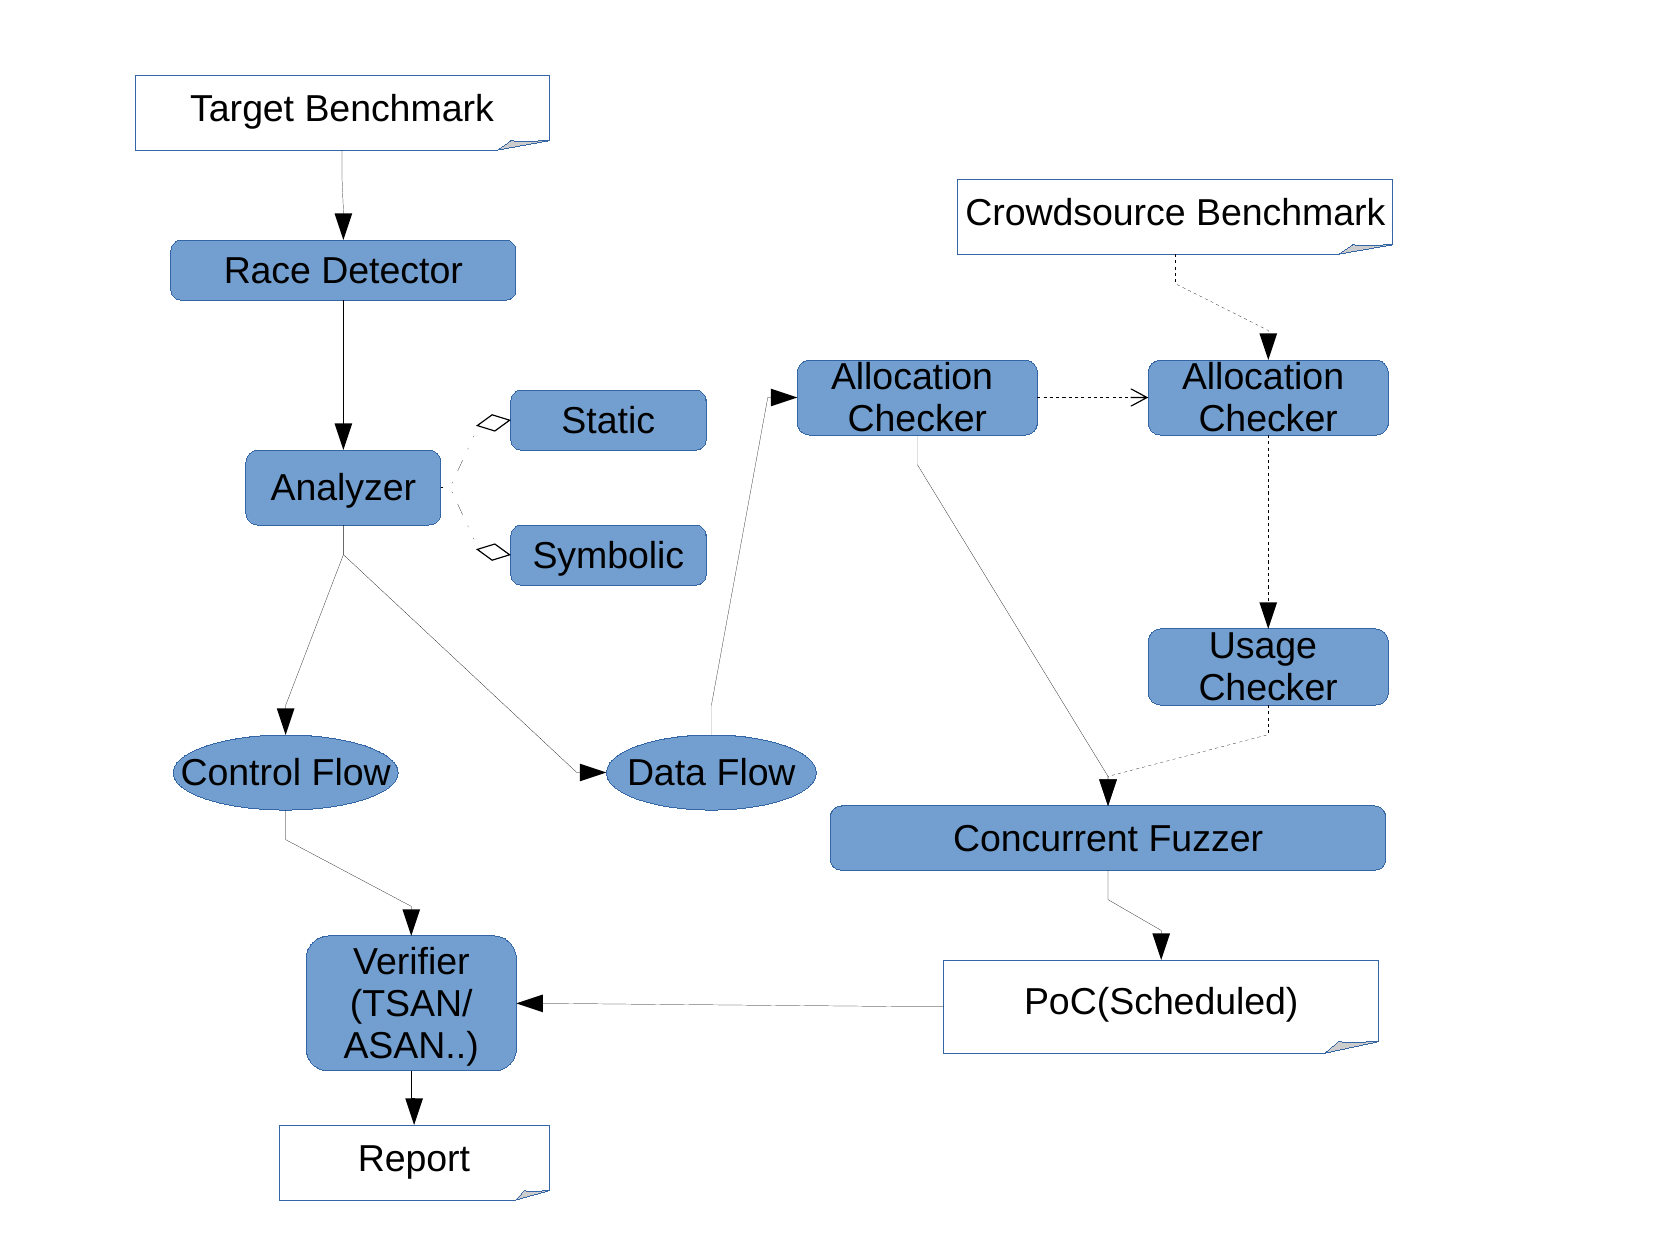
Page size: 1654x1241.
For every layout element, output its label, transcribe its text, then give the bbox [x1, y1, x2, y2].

text_box Allocation Checker [1148, 360, 1389, 436]
text_box Report [279, 1125, 550, 1201]
text_box PoC(Scheduled) [943, 960, 1379, 1054]
text_box Analyzer [245, 450, 441, 526]
text_box Race Detector [170, 240, 516, 301]
text_box Data Flow [606, 735, 817, 811]
text_box Concurrent Fuzzer [830, 805, 1386, 871]
text_box Symbolic [510, 525, 707, 586]
text_box Verifier (TSAN/ ASAN..) [306, 935, 517, 1071]
text_box Allocation Checker [797, 360, 1038, 436]
text_box Target Benchmark [135, 75, 550, 151]
text_box Static [510, 390, 707, 451]
text_box Crowdsource Benchmark [957, 179, 1393, 255]
text_box Usage Checker [1148, 628, 1389, 706]
text_box Control Flow [173, 735, 399, 811]
